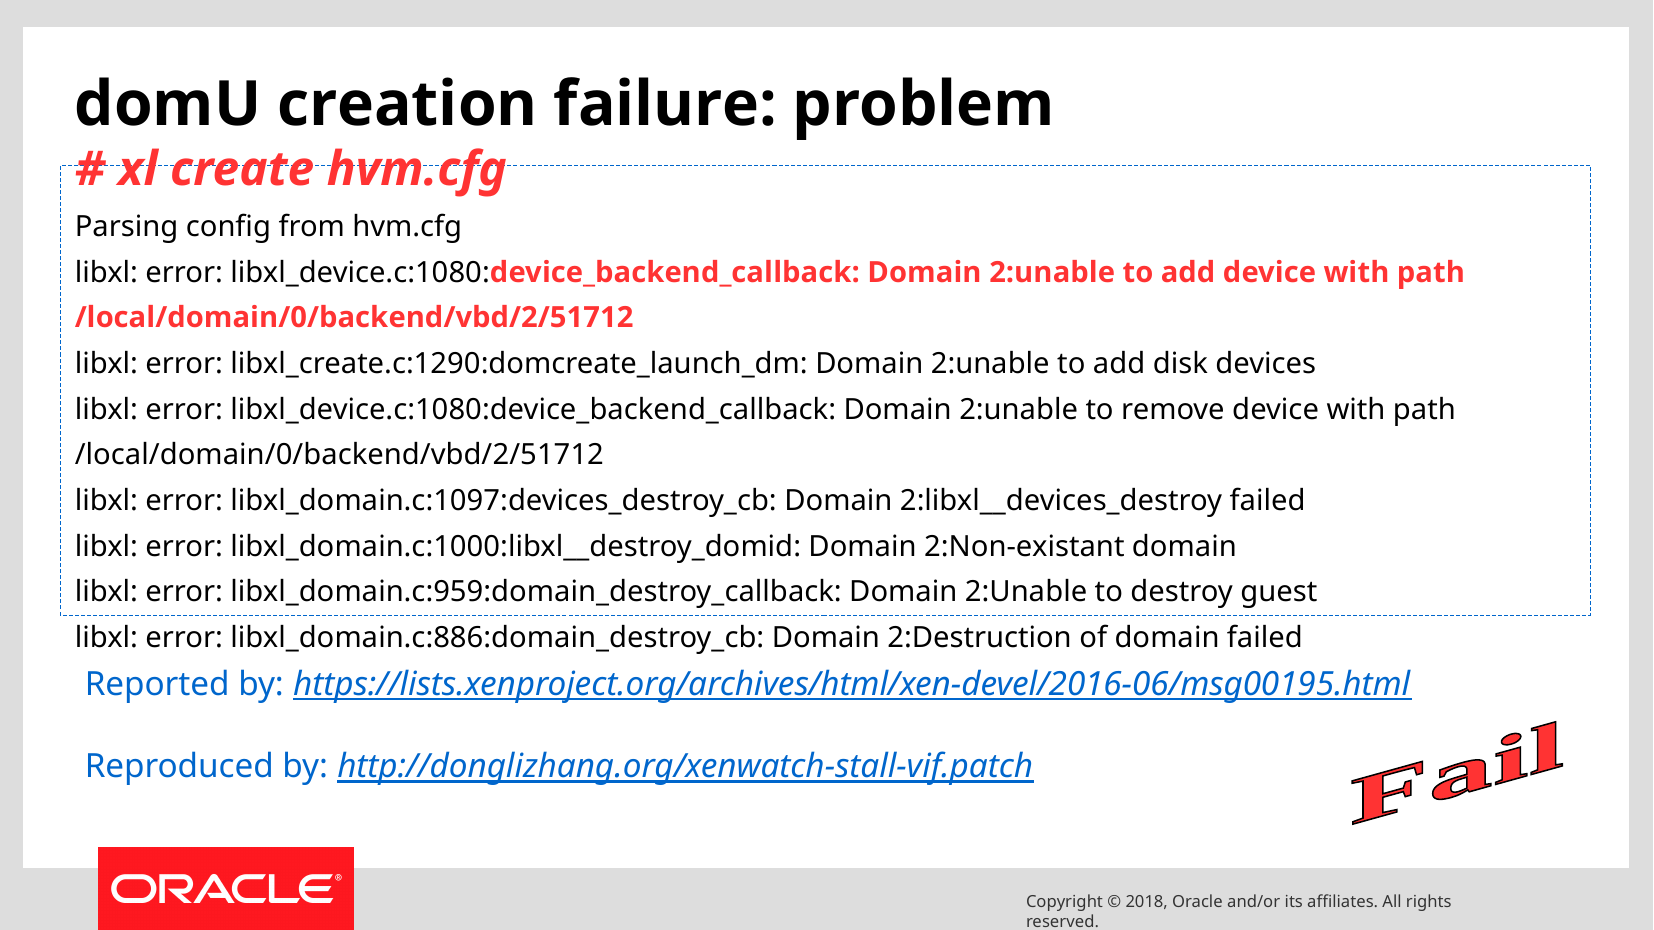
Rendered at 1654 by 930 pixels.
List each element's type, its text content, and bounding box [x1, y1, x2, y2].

text_box Copyright © 2018, Oracle and/or its affiliates. All rights reserved. [1011, 883, 1534, 918]
picture [98, 847, 354, 930]
text_box [155, 151, 334, 165]
text_box Fail [1352, 761, 1423, 825]
text_box [90, 151, 97, 160]
text_box Fail [1531, 721, 1563, 775]
text_box Reported by: https://lists.xenproject.org/archives/html/xen-devel/2016-06/msg00195.html [70, 652, 1516, 742]
text_box Fail [1432, 759, 1491, 800]
text_box Reproduced by: http://donglizhang.org/xenwatch-stall-vif.patch [70, 735, 1306, 824]
text_box Fail [1501, 733, 1521, 745]
text_box [100, 151, 151, 165]
text_box # xl create hvm.cfg Parsing config from hvm.cfg libxl: error: libxl_device.c:1080:device_backend_callback: Domain 2:unable to add device with path /local/domain/0/backend/vbd/2/51712 libxl: error: libxl_create.c:1290:domcreate_launch_dm: Domain 2:unable to add disk devices libxl: error: libxl_device.c:1080:device_backend_callback: Domain 2:unable to remove device with path /local/domain/0/backend/vbd/2/51712 libxl: error: libxl_domain.c:1097:devices_destroy_cb: Domain 2:libxl__devices_destroy failed libxl: error: libxl_domain.c:1000:libxl__destroy_domid: Domain 2:Non-existant domain libxl: error: libxl_domain.c:959:domain_destroy_callback: Domain 2:Unable to destroy guest libxl: error: libxl_domain.c:886:domain_destroy_cb: Domain 2:Destruction of domain failed [60, 165, 1591, 616]
text_box [23, 27, 1629, 868]
text_box Fail [1495, 747, 1527, 785]
text_box [338, 151, 470, 165]
text_box domU creation failure: problem [60, 50, 1629, 151]
